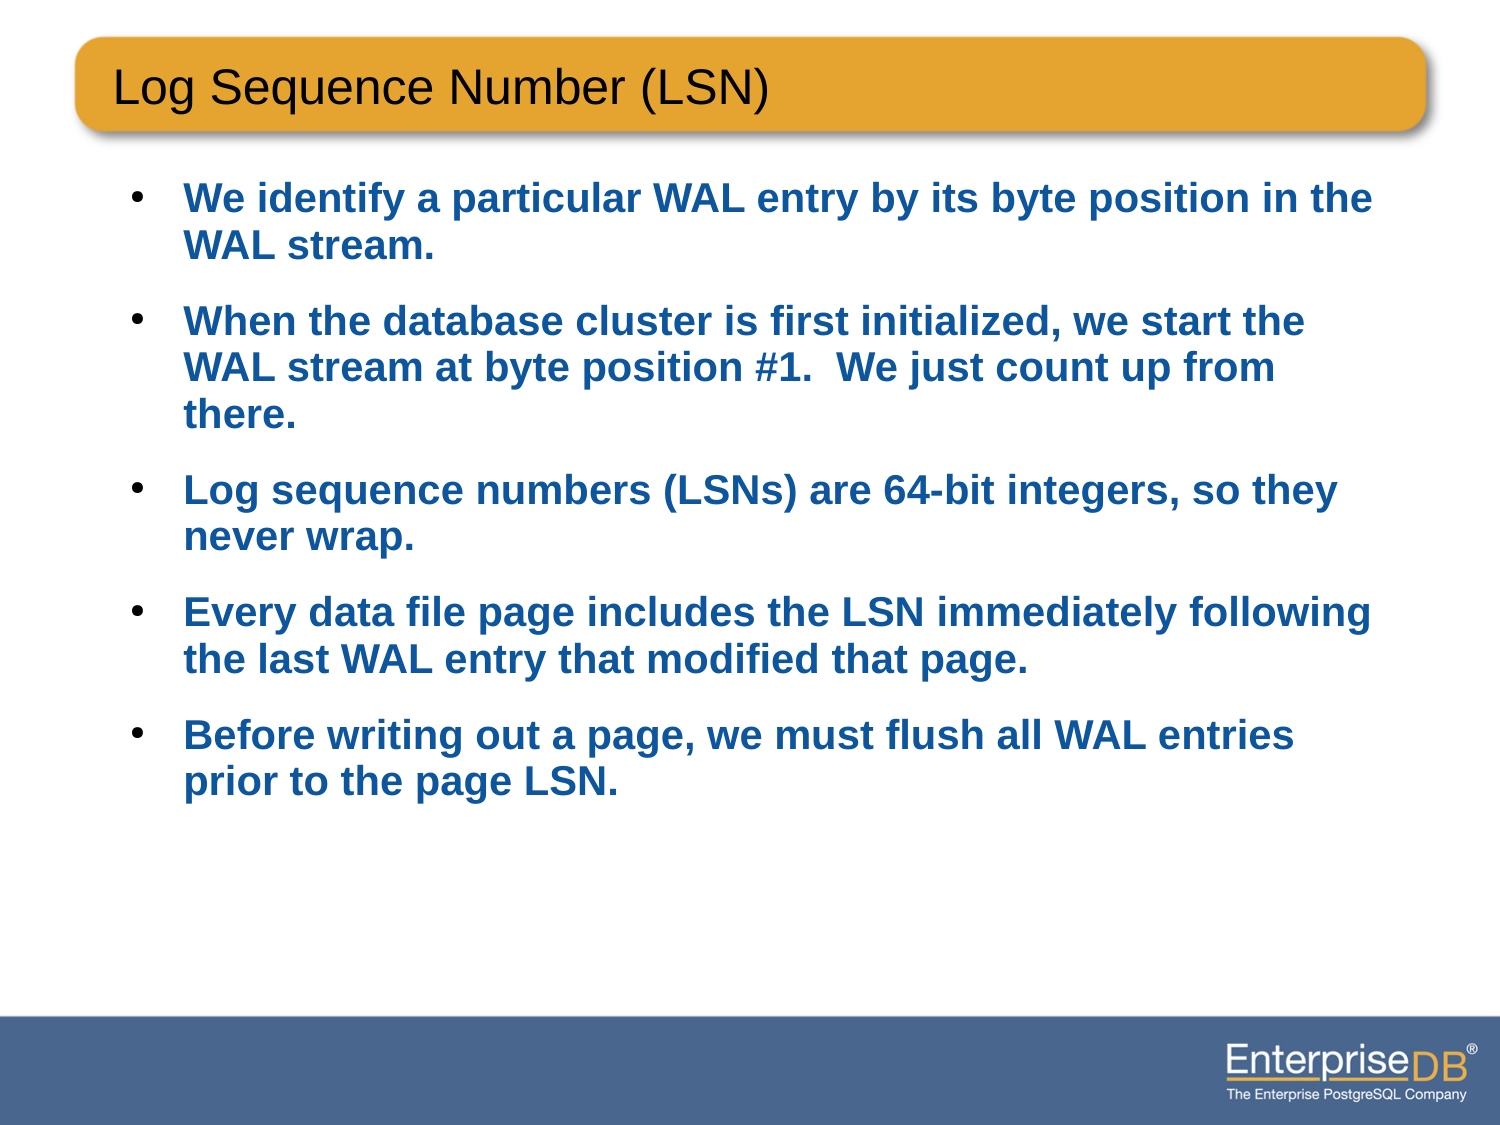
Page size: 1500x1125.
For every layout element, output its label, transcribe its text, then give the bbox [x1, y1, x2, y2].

list We identify a particular WAL entry by its byte position in the WAL stream. When the database cluster is first initialized, we start the WAL stream at byte position #1. We just count up from there. Log sequence numbers (LSNs) are 64-bit integers, so they never wrap. Every data file page includes the LSN immediately following the last WAL entry that modified that page. Before writing out a page, we must flush all WAL entries prior to the page LSN. [112, 174, 1388, 948]
title Log Sequence Number (LSN) [112, 37, 1388, 138]
picture [0, 0, 1500, 1125]
